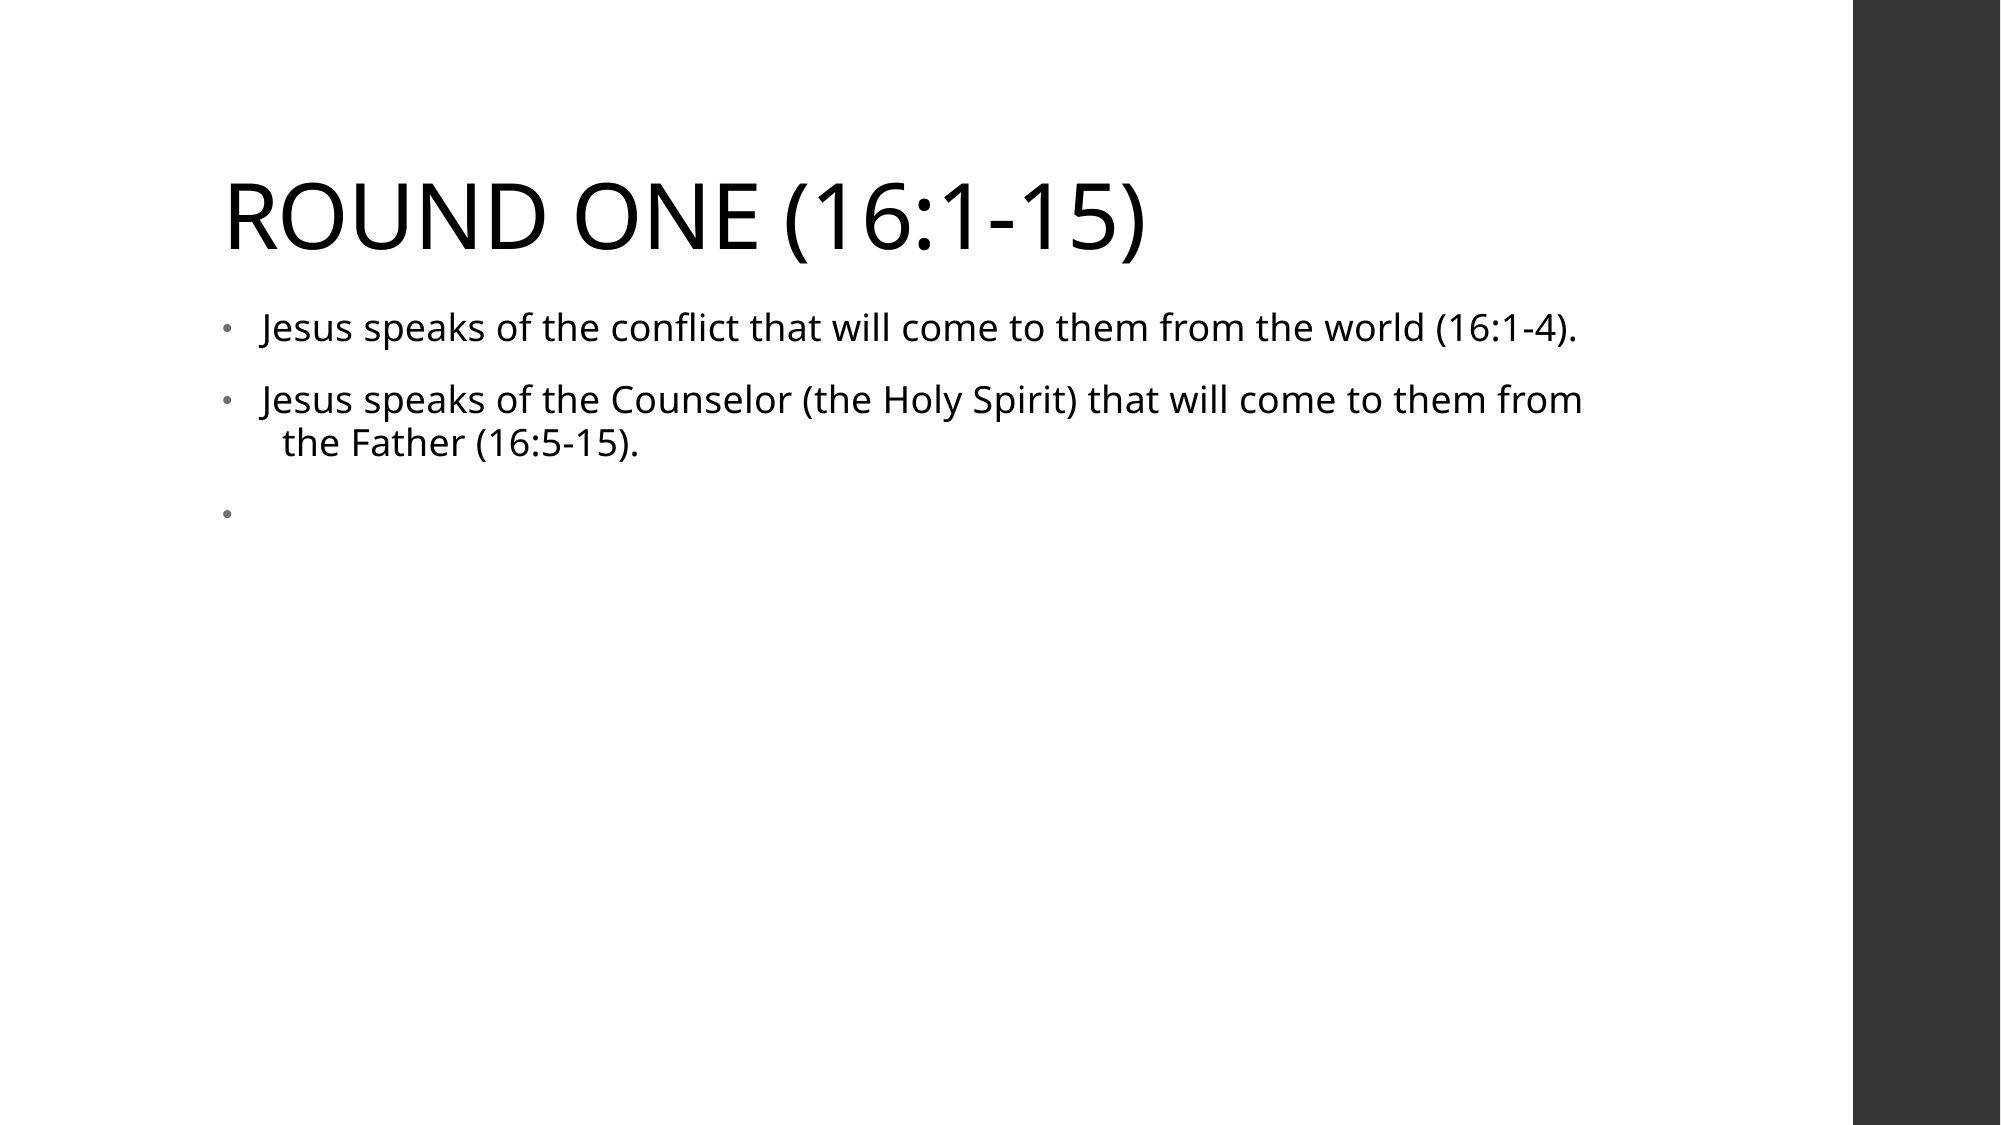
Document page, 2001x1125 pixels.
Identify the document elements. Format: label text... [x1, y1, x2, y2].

title ROUND ONE (16:1-15) [206, 60, 1797, 278]
list Jesus speaks of the conflict that will come to them from the world (16:1-4). Jesus speaks of the Counselor (the Holy Spirit) that will come to them from the Father (16:5-15). [206, 299, 1617, 1014]
